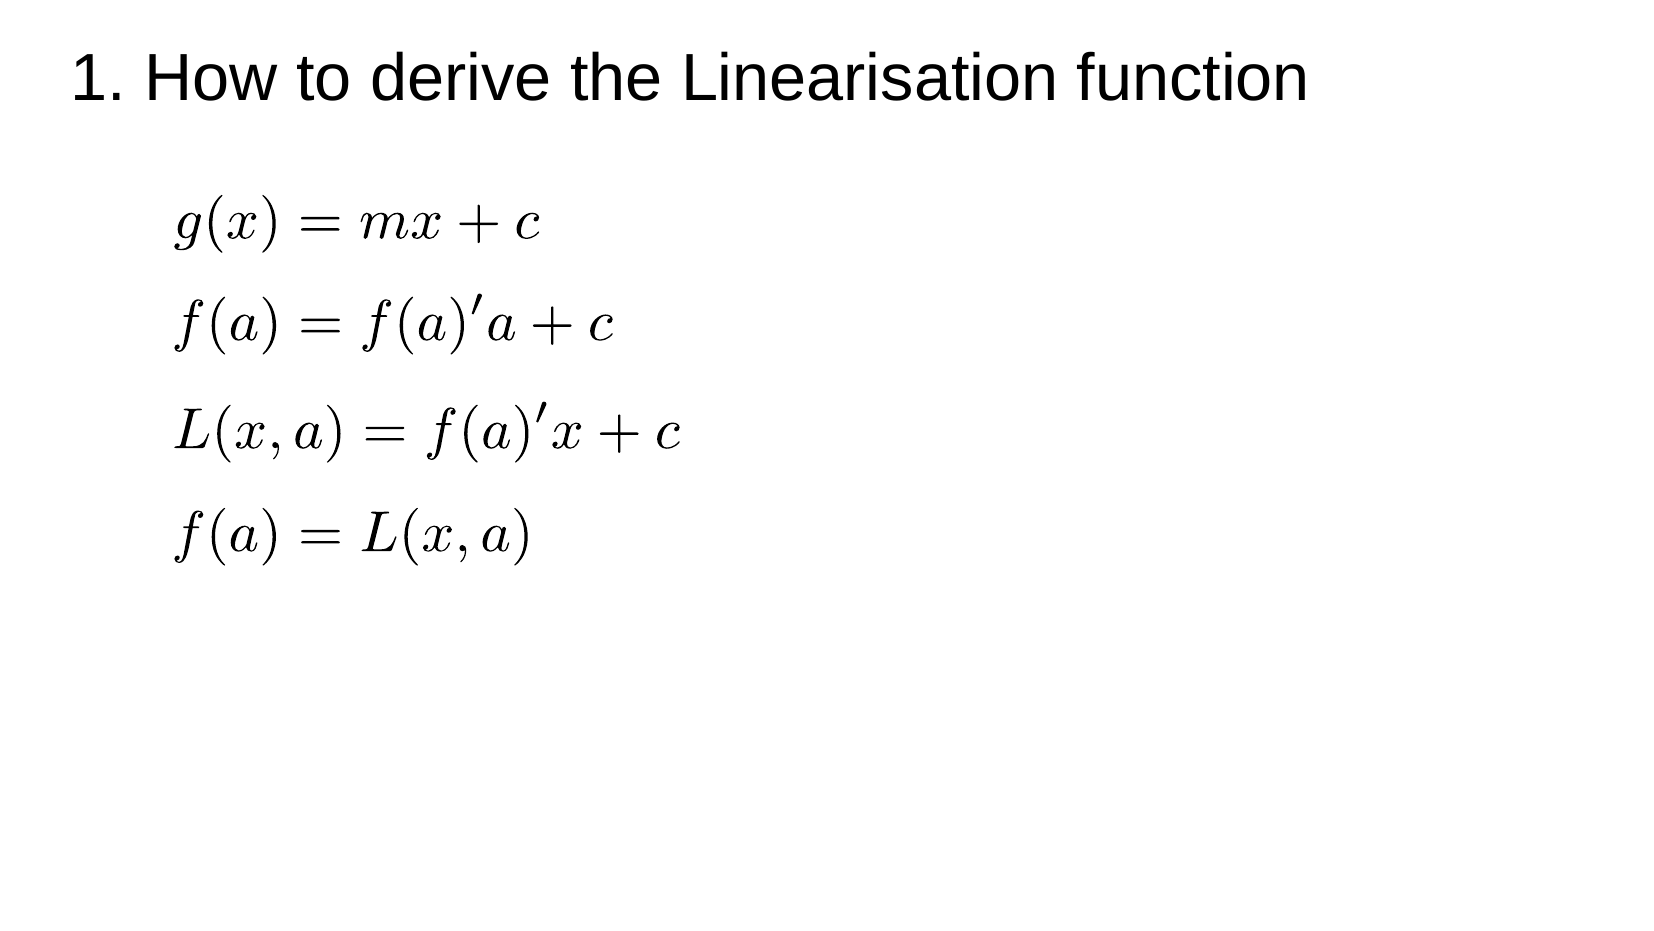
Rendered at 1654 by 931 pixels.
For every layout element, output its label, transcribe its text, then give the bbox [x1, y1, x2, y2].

text_box [174, 194, 540, 253]
text_box [174, 401, 680, 463]
title 1. How to derive the Linearisation function [0, 0, 1654, 156]
text_box [174, 293, 613, 355]
text_box [174, 507, 528, 566]
